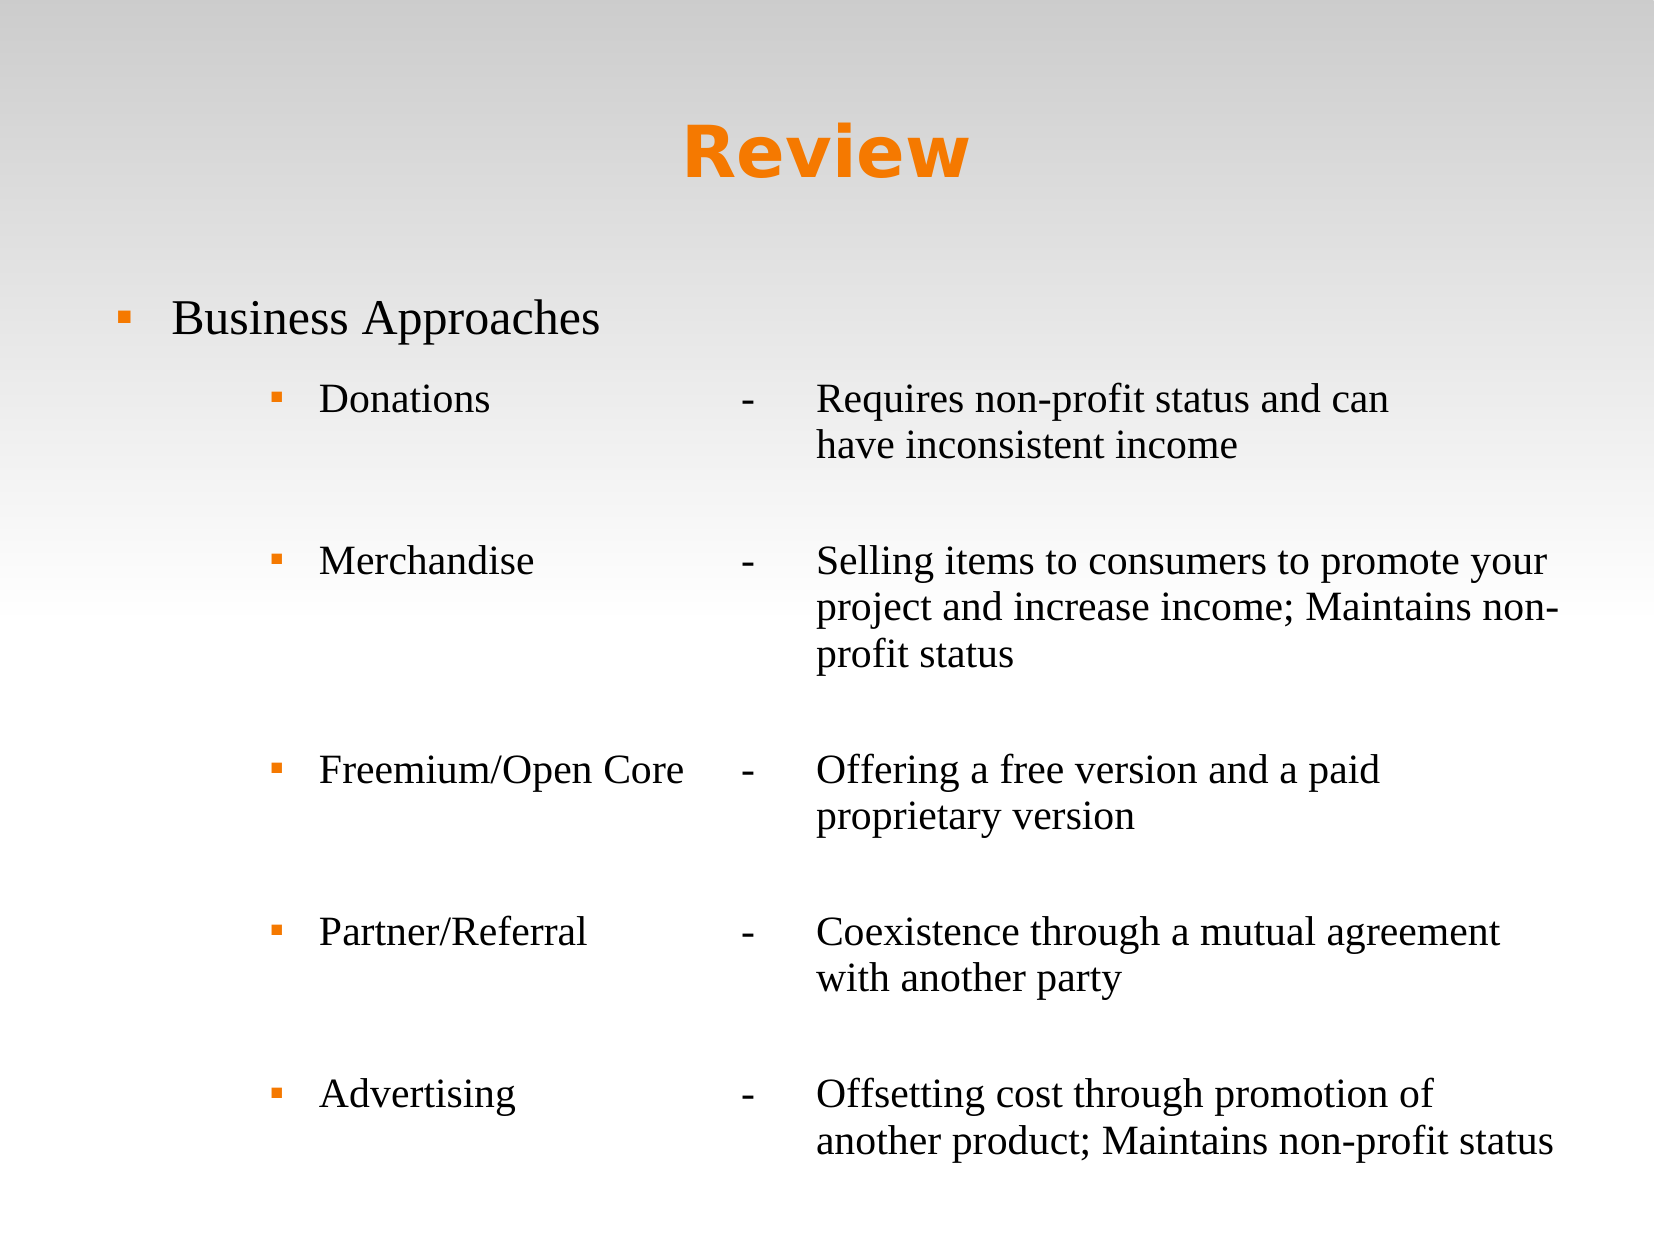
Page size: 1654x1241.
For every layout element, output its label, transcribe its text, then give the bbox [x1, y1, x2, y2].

title Review [82, 49, 1571, 257]
list Business Approaches Donations - Requires non-profit status and can have inconsistent income Merchandise - Selling items to consumers to promote your project and increase income; Maintains non- profit status Freemium/Open Core - Offering a free version and a paid proprietary version Partner/Referral - Coexistence through a mutual agreement with another party Advertising - Offsetting cost through promotion of another product; Maintains non-profit status [82, 290, 1571, 1233]
